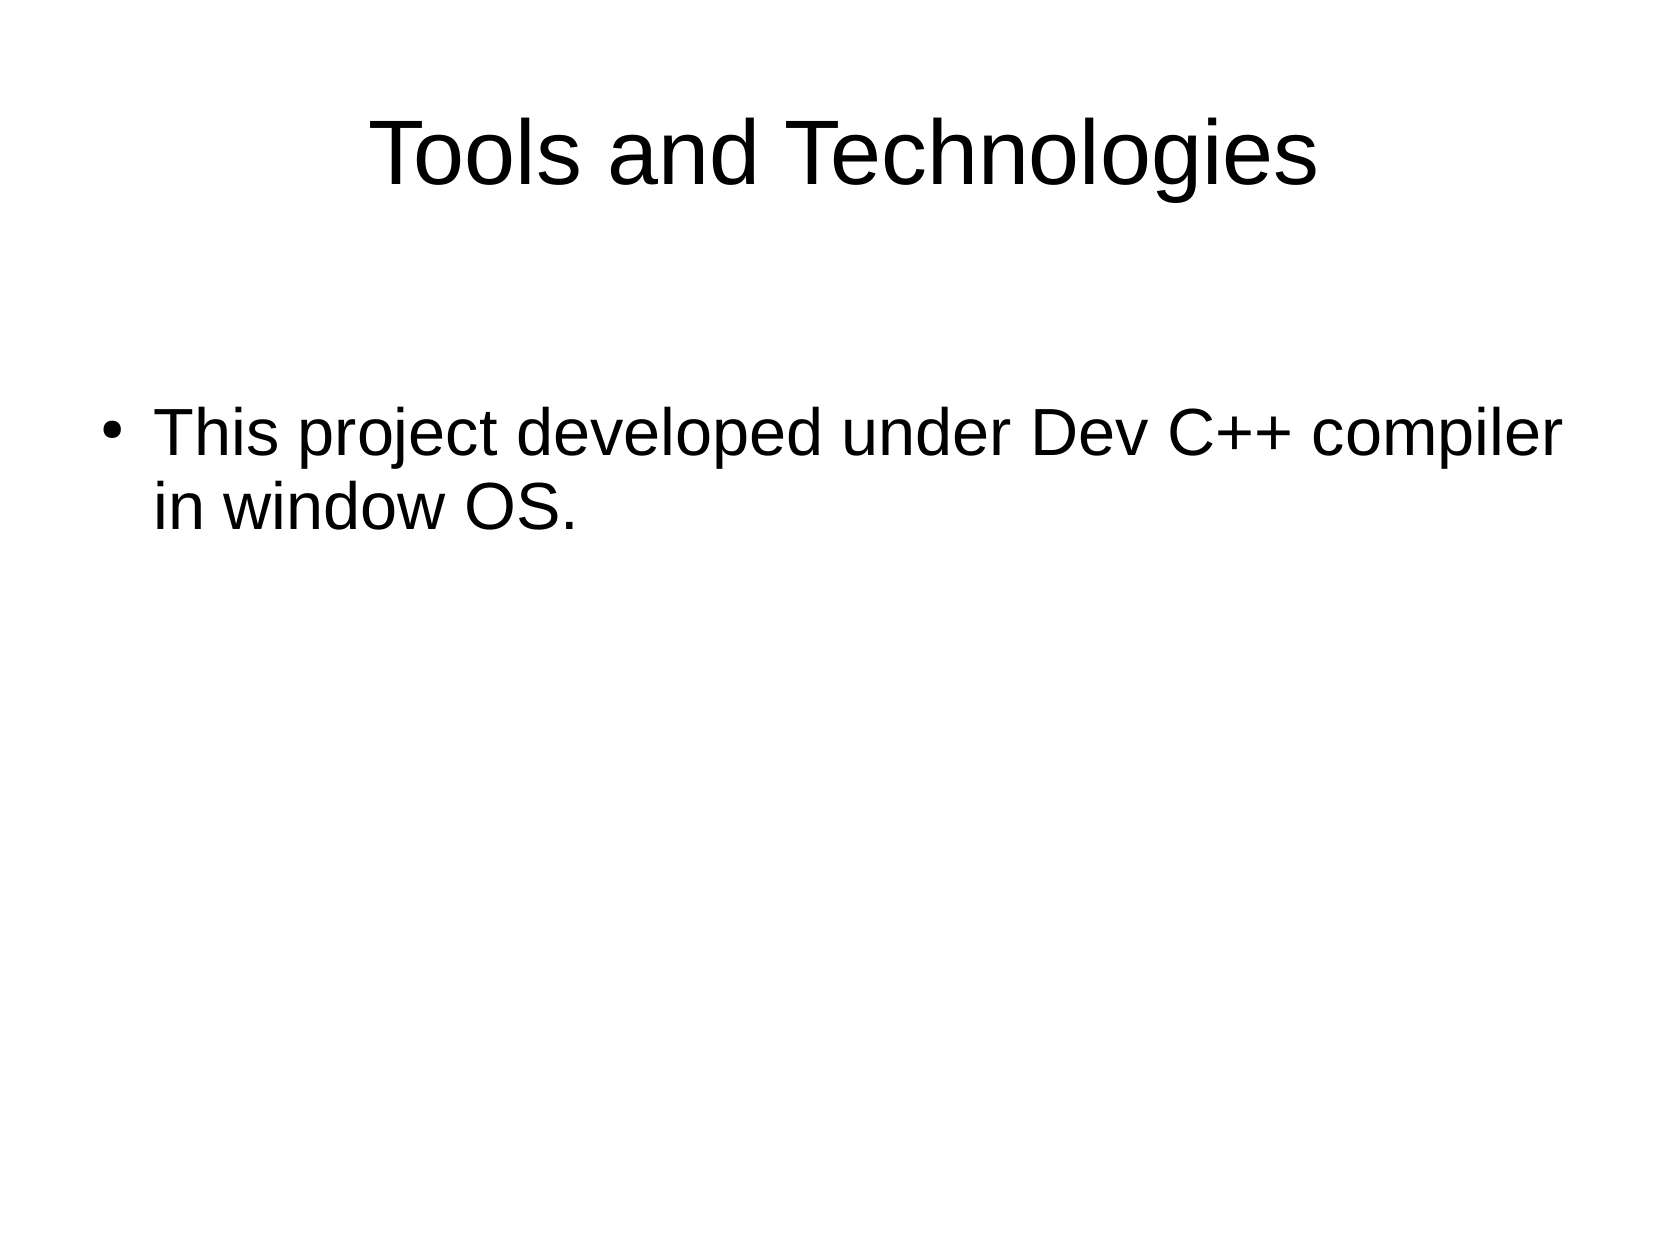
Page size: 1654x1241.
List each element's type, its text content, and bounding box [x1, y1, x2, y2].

title Tools and Technologies [82, 49, 1571, 257]
list This project developed under Dev C++ compiler in window OS. [82, 290, 1571, 1109]
